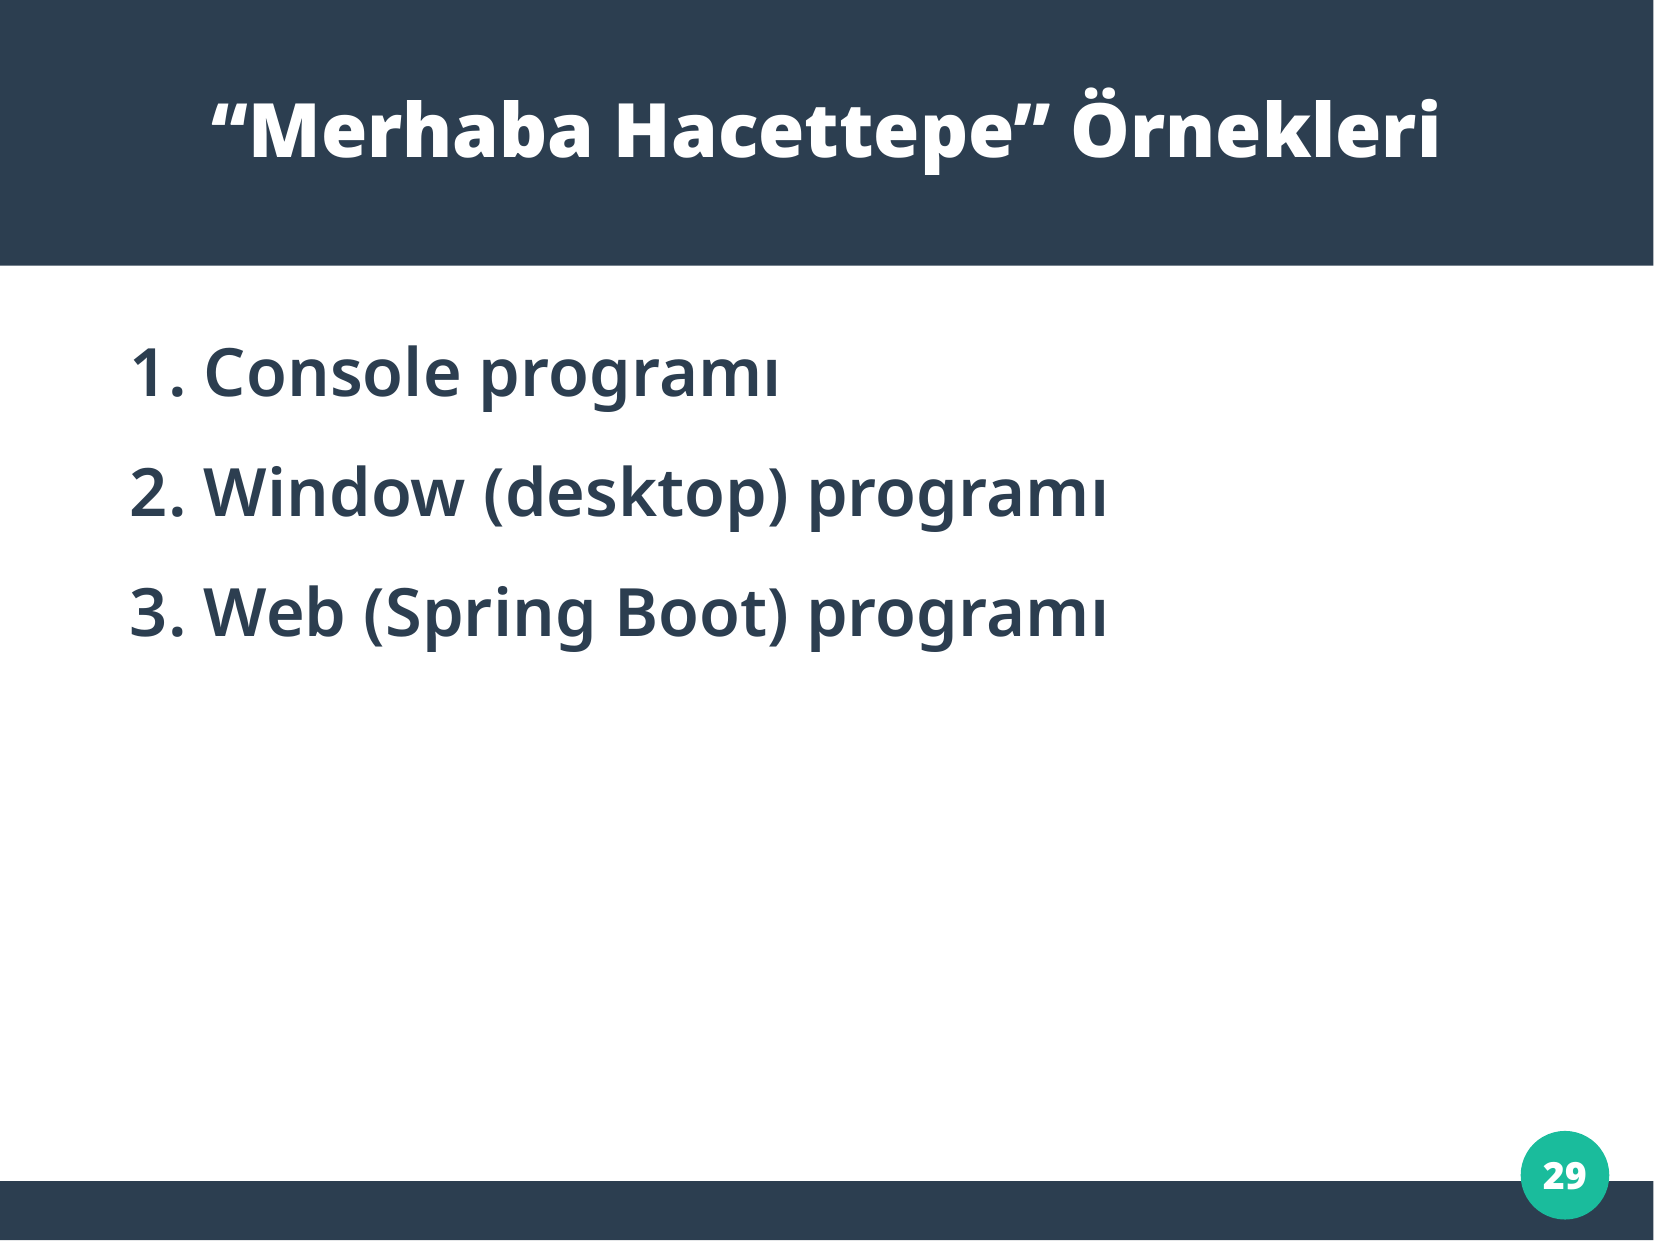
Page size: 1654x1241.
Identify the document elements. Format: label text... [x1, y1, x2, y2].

title “Merhaba Hacettepe” Örnekleri [59, 49, 1595, 207]
list 1. Console programı 2. Window (desktop) programı 3. Web (Spring Boot) programı [59, 324, 1595, 1152]
